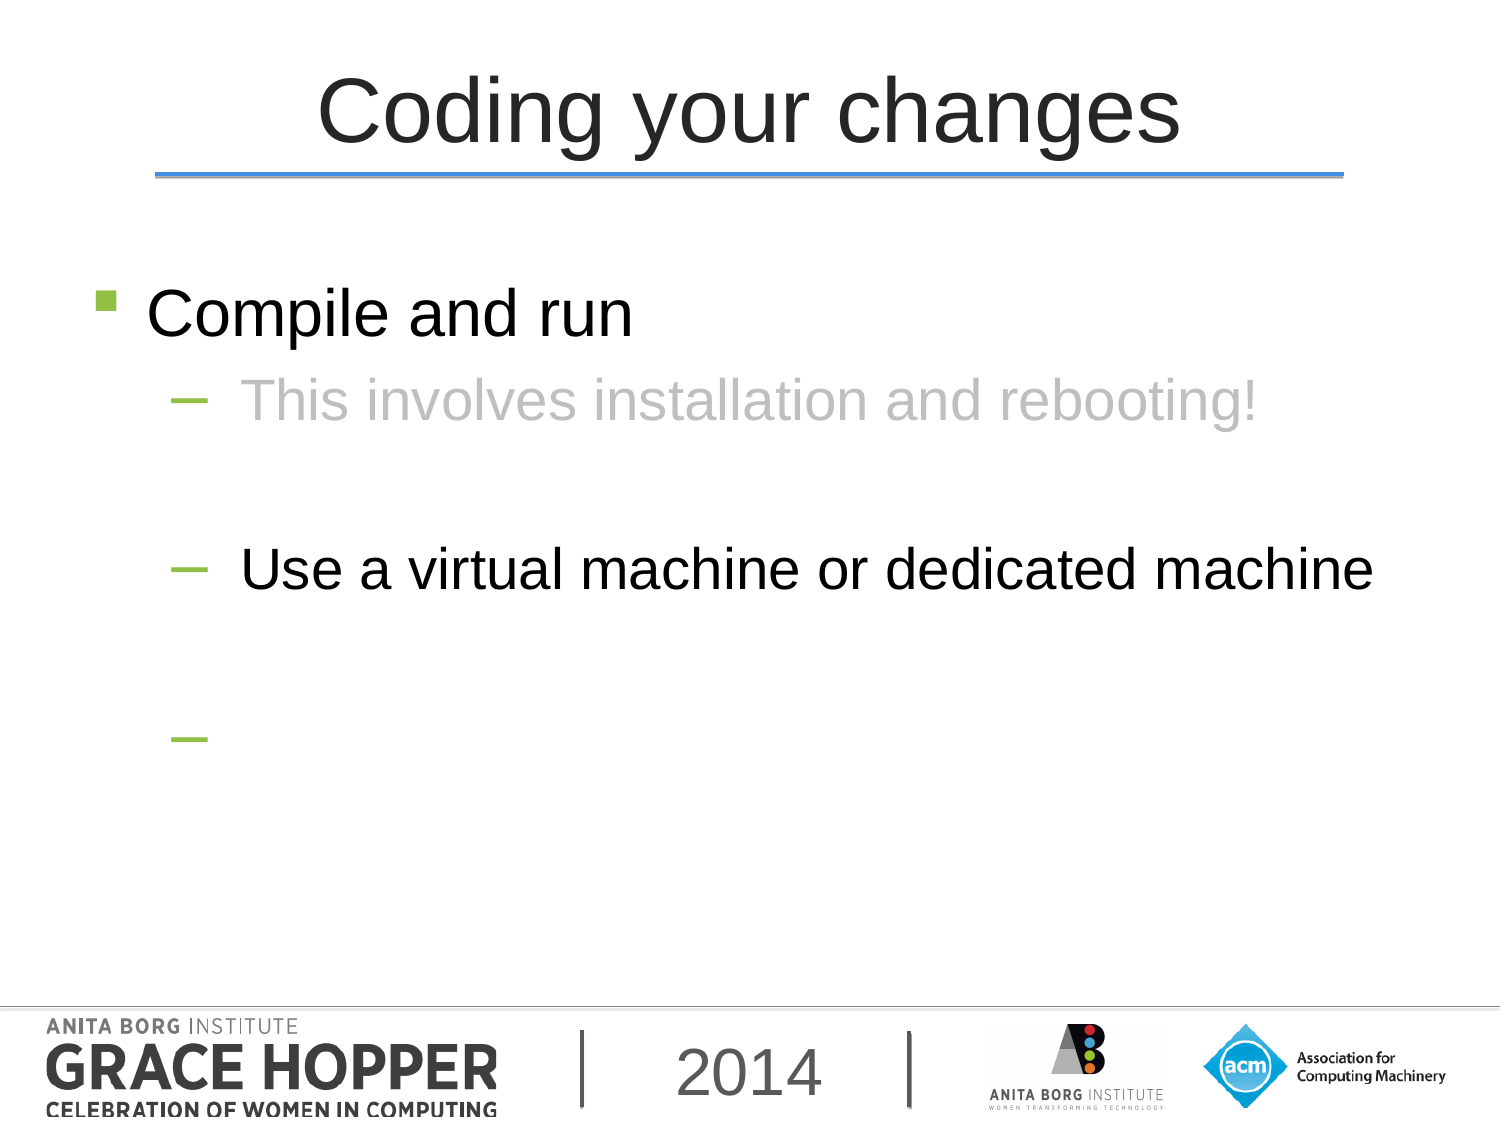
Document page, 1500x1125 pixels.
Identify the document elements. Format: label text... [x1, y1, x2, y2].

list Compile and run This involves installation and rebooting! Use a virtual machine or dedicated machine Maintain a known working and a test kernel [75, 262, 1425, 1005]
picture [989, 1024, 1163, 1110]
title Coding your changes [75, 19, 1425, 191]
